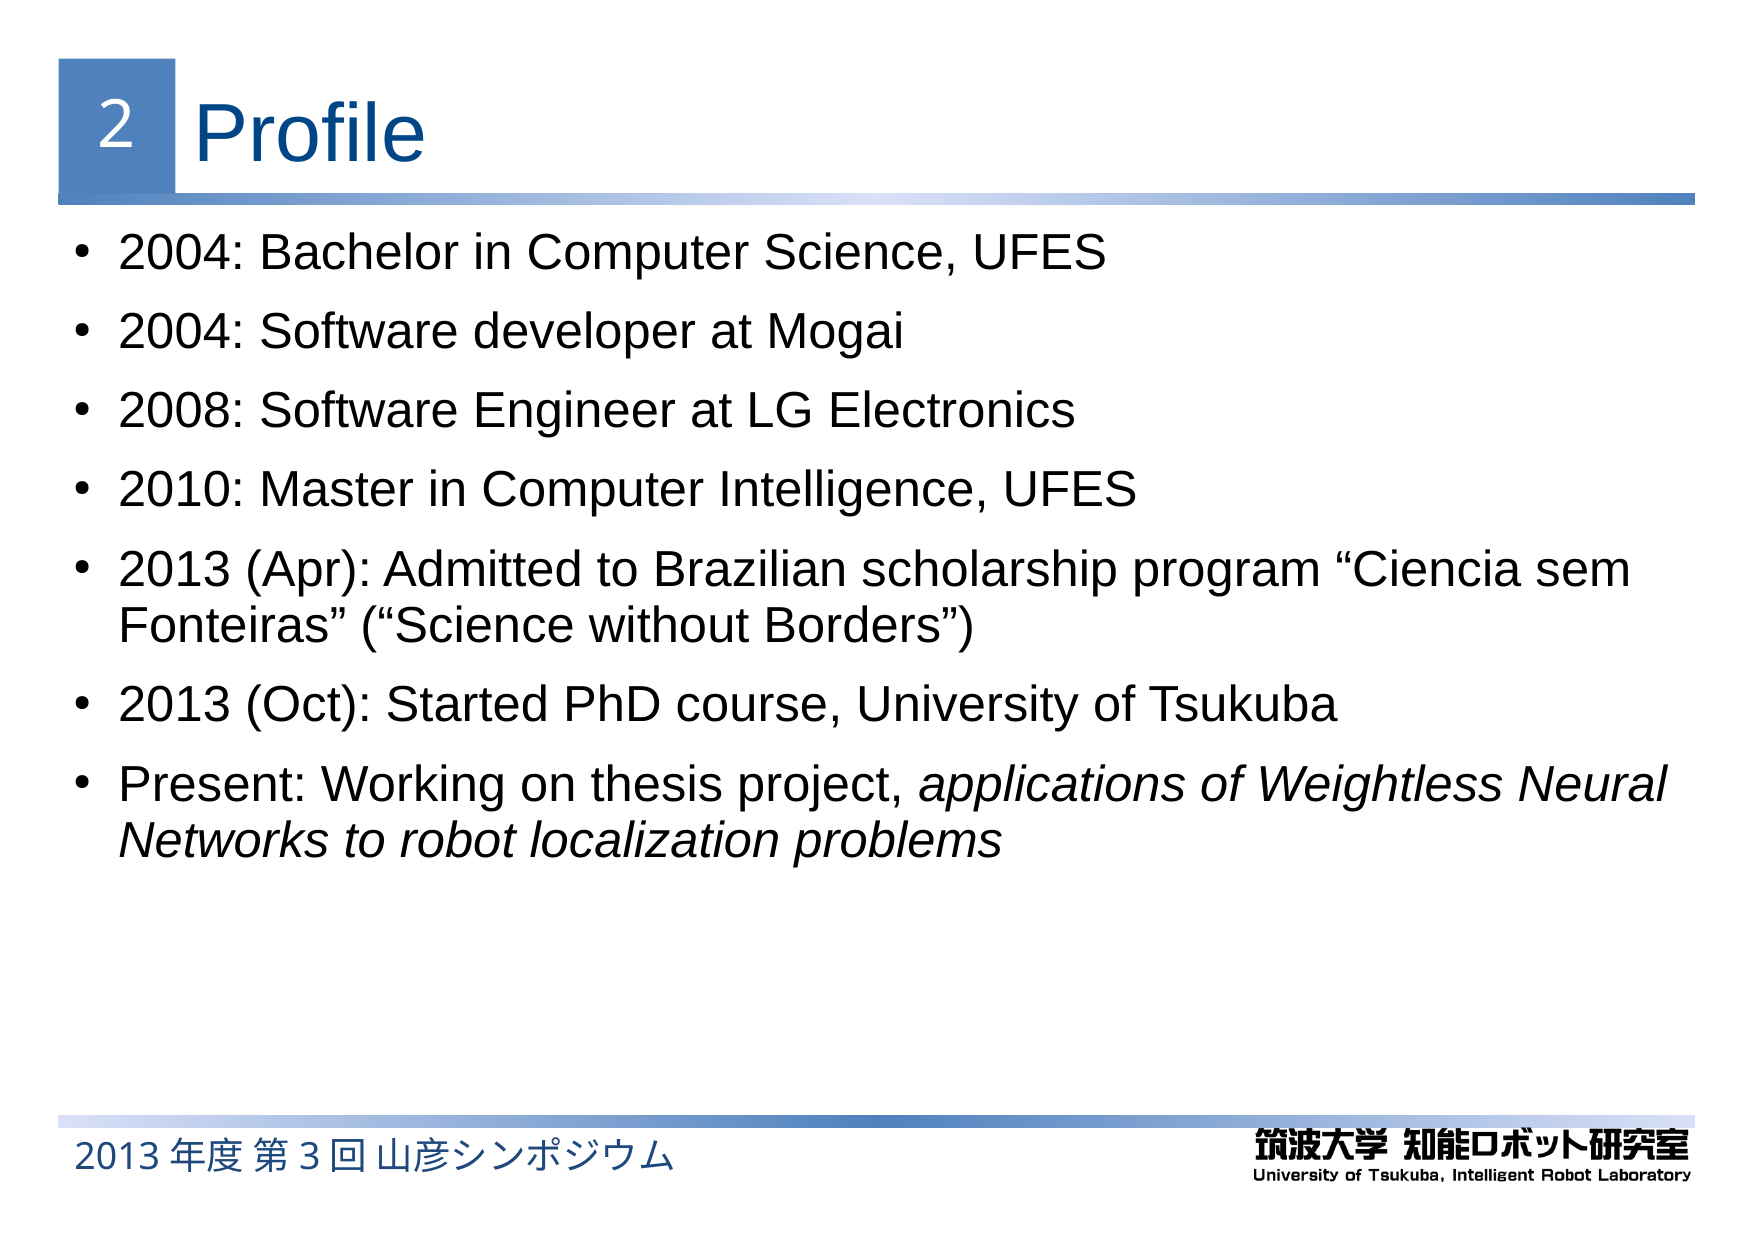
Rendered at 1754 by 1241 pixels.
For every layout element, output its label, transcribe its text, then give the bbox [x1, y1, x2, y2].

picture [1252, 1127, 1691, 1182]
list 2004: Bachelor in Computer Science, UFES 2004: Software developer at Mogai 2008: Software Engineer at LG Electronics 2010: Master in Computer Intelligence, UFES 2013 (Apr): Admitted to Brazilian scholarship program “Ciencia sem Fonteiras” (“Science without Borders”) 2013 (Oct): Started PhD course, University of Tsukuba Present: Working on thesis project, applications of Weightless Neural Networks to robot localization problems [58, 223, 1696, 876]
title Profile [193, 61, 1651, 205]
